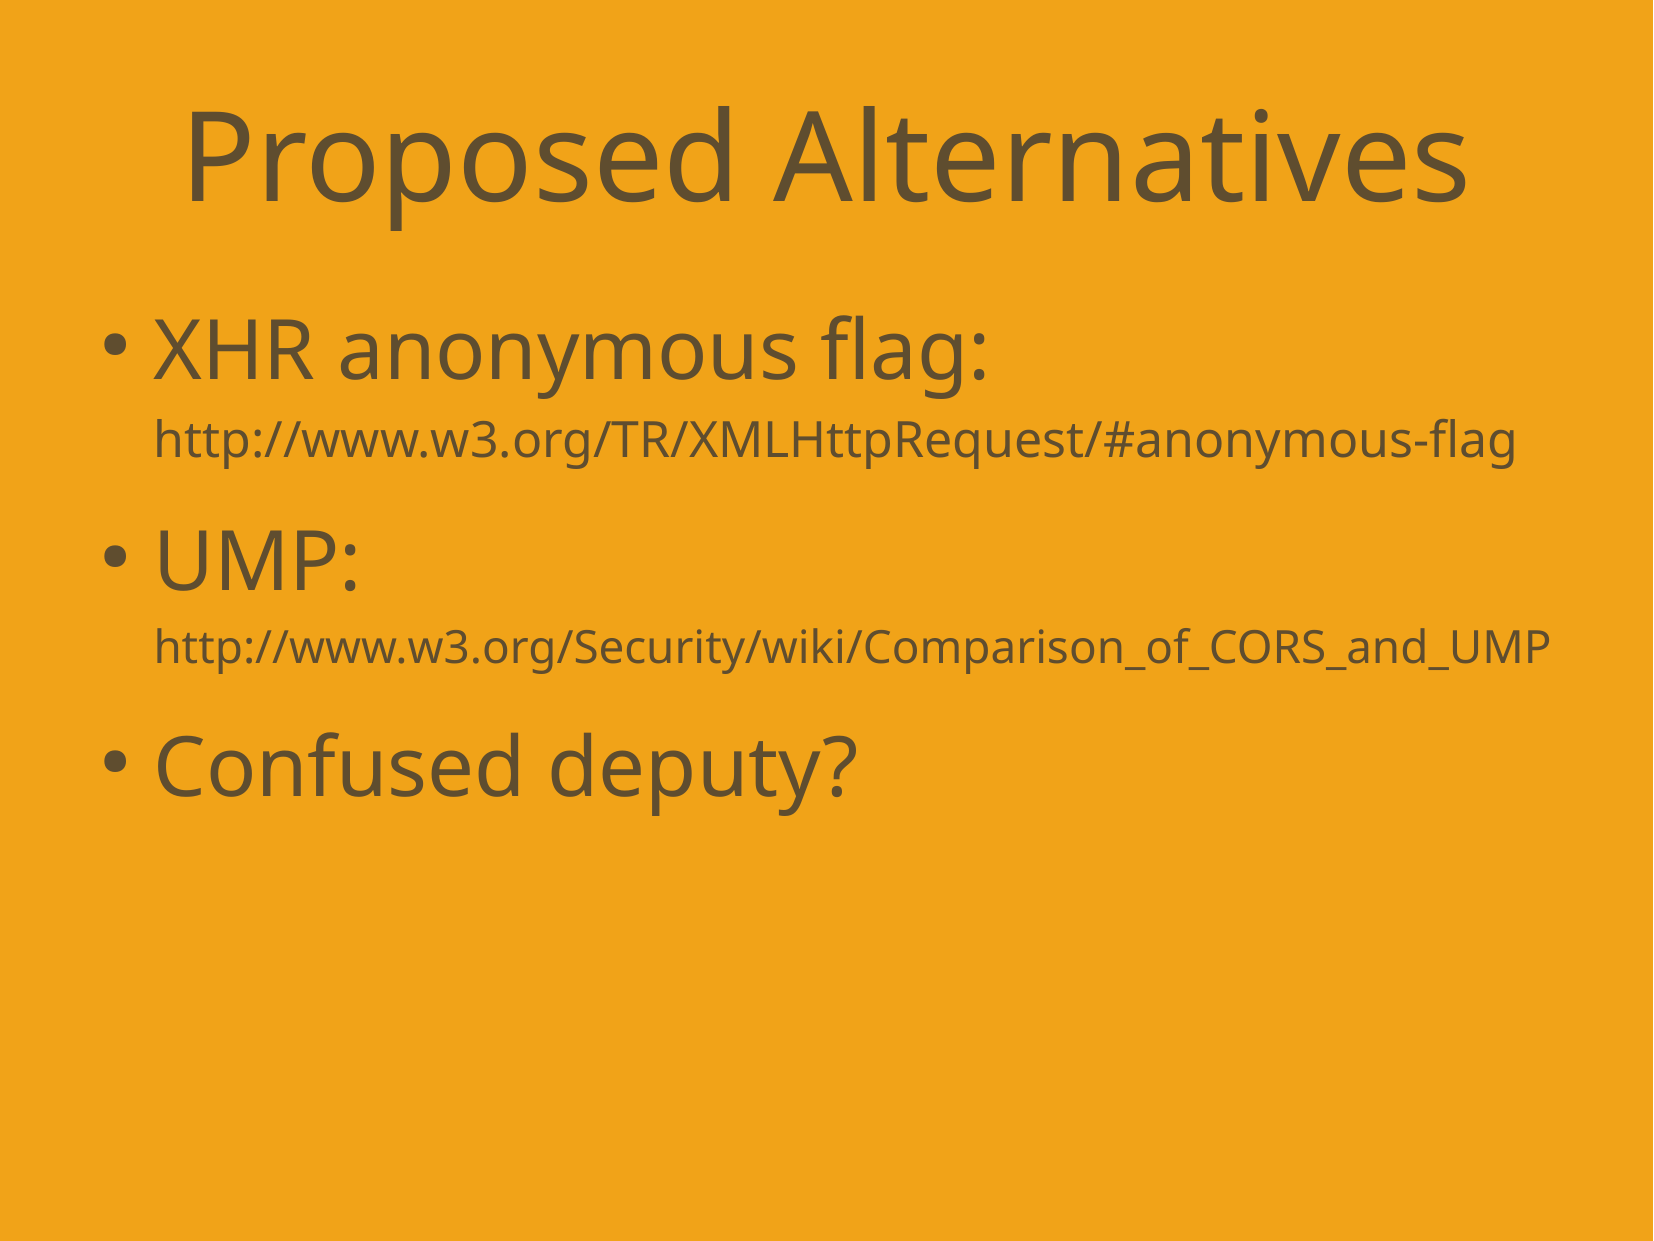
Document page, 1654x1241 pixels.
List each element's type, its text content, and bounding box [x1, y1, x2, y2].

list XHR anonymous flag: http://www.w3.org/TR/XMLHttpRequest/#anonymous-flag UMP: http://www.w3.org/Security/wiki/Comparison_of_CORS_and_UMP Confused deputy? [82, 290, 1571, 1010]
title Proposed Alternatives [82, 49, 1571, 257]
